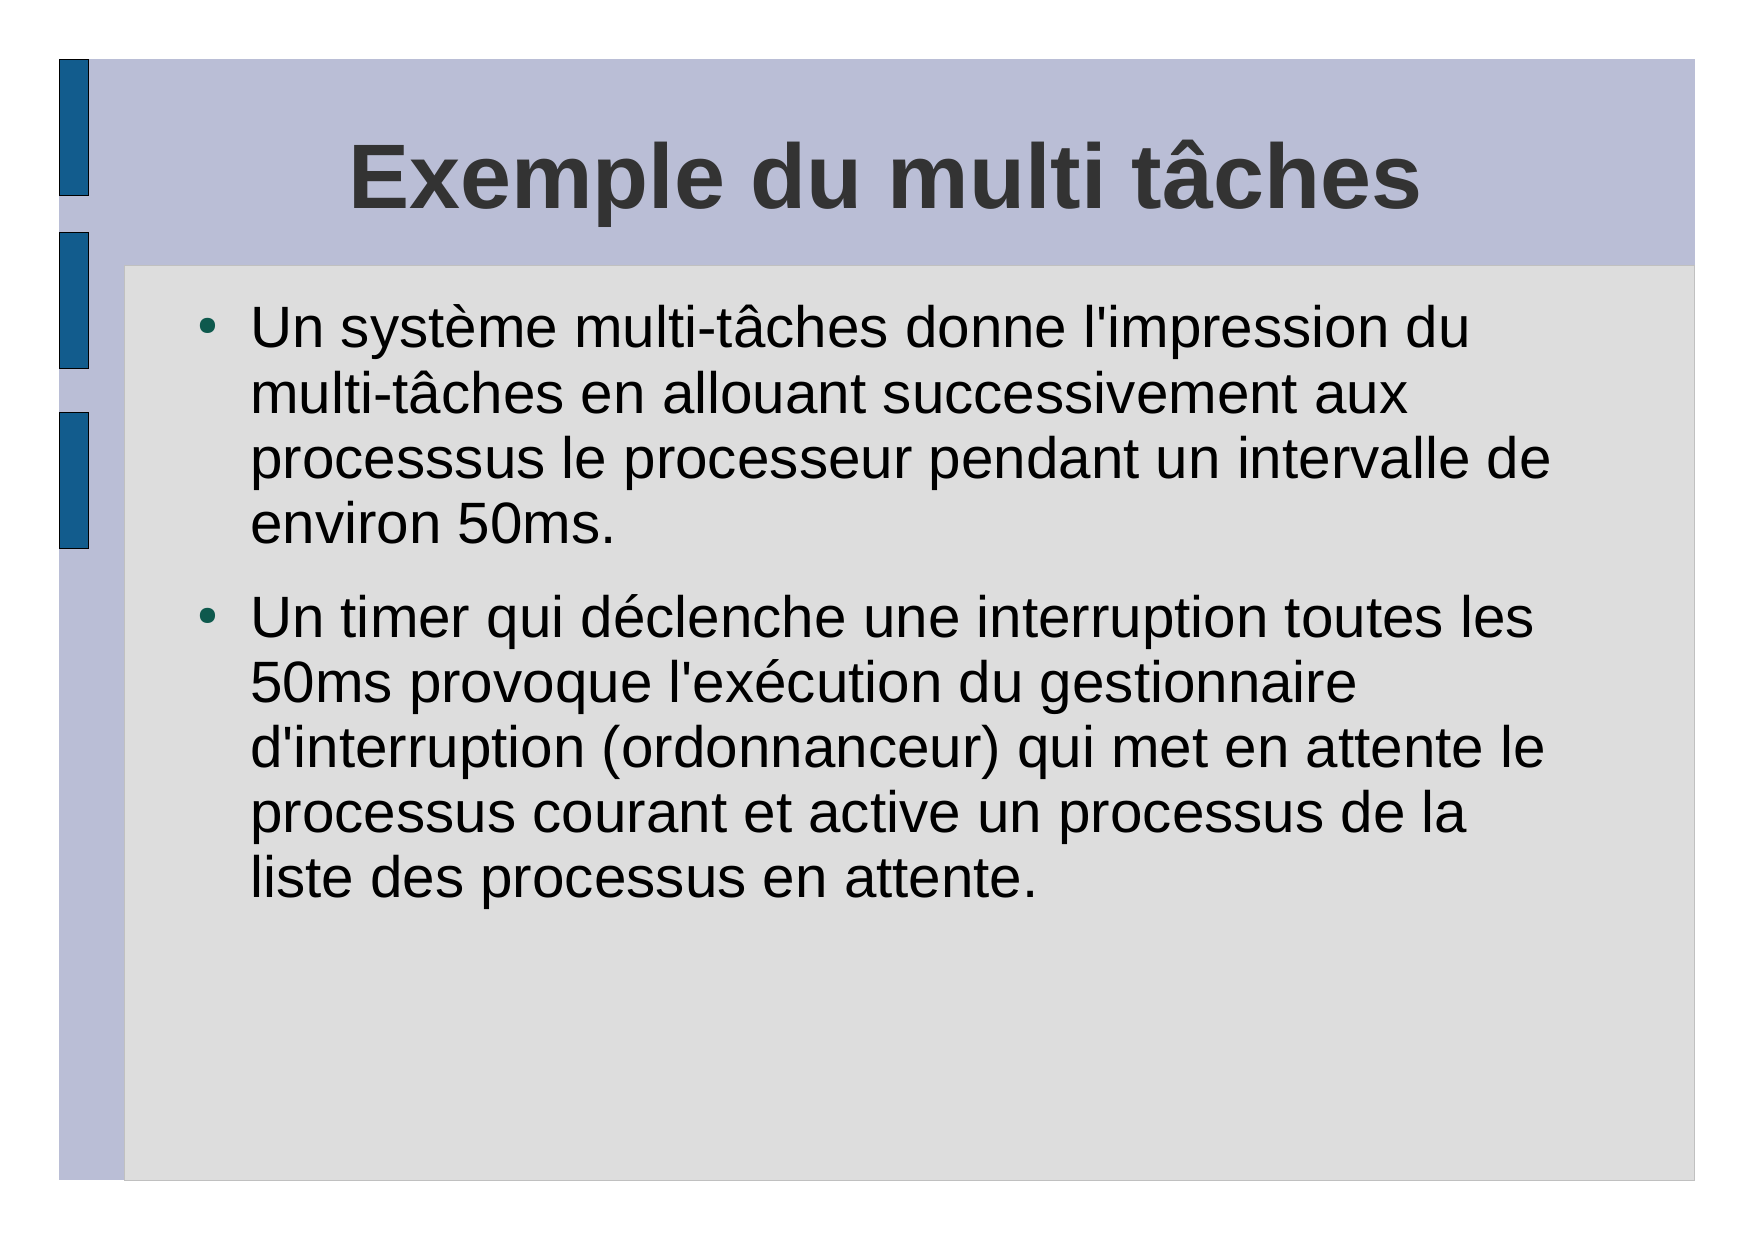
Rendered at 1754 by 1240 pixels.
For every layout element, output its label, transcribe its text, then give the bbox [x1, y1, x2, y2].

list Un système multi-tâches donne l'impression du multi-tâches en allouant successivement aux processsus le processeur pendant un intervalle de environ 50ms. Un timer qui déclenche une interruption toutes les 50ms provoque l'exécution du gestionnaire d'interruption (ordonnanceur) qui met en attente le processus courant et active un processus de la liste des processus en attente. [179, 295, 1577, 1093]
title Exemple du multi tâches [118, 88, 1654, 266]
